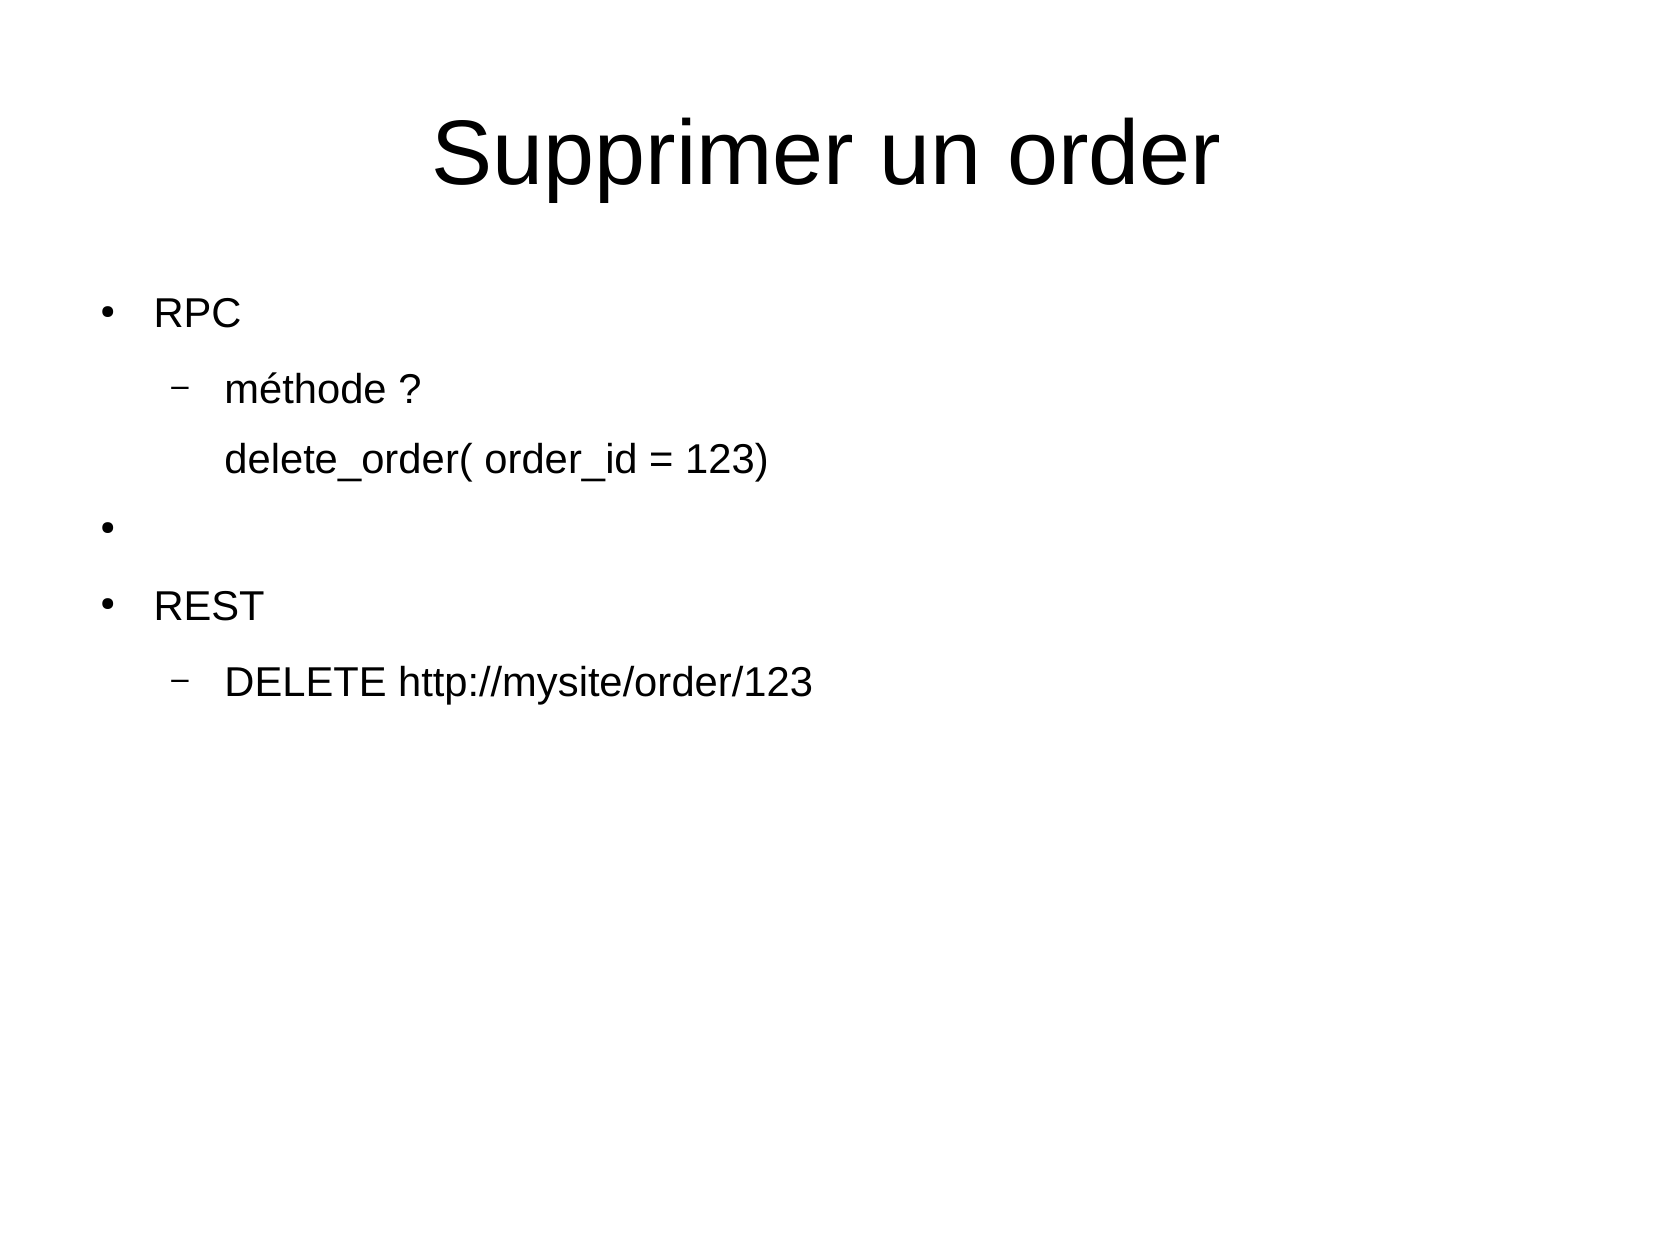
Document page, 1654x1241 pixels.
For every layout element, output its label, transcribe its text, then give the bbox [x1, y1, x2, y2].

title Supprimer un order [82, 49, 1571, 257]
list RPC méthode ? delete_order( order_id = 123) REST DELETE http://mysite/order/123 [82, 290, 1571, 1109]
